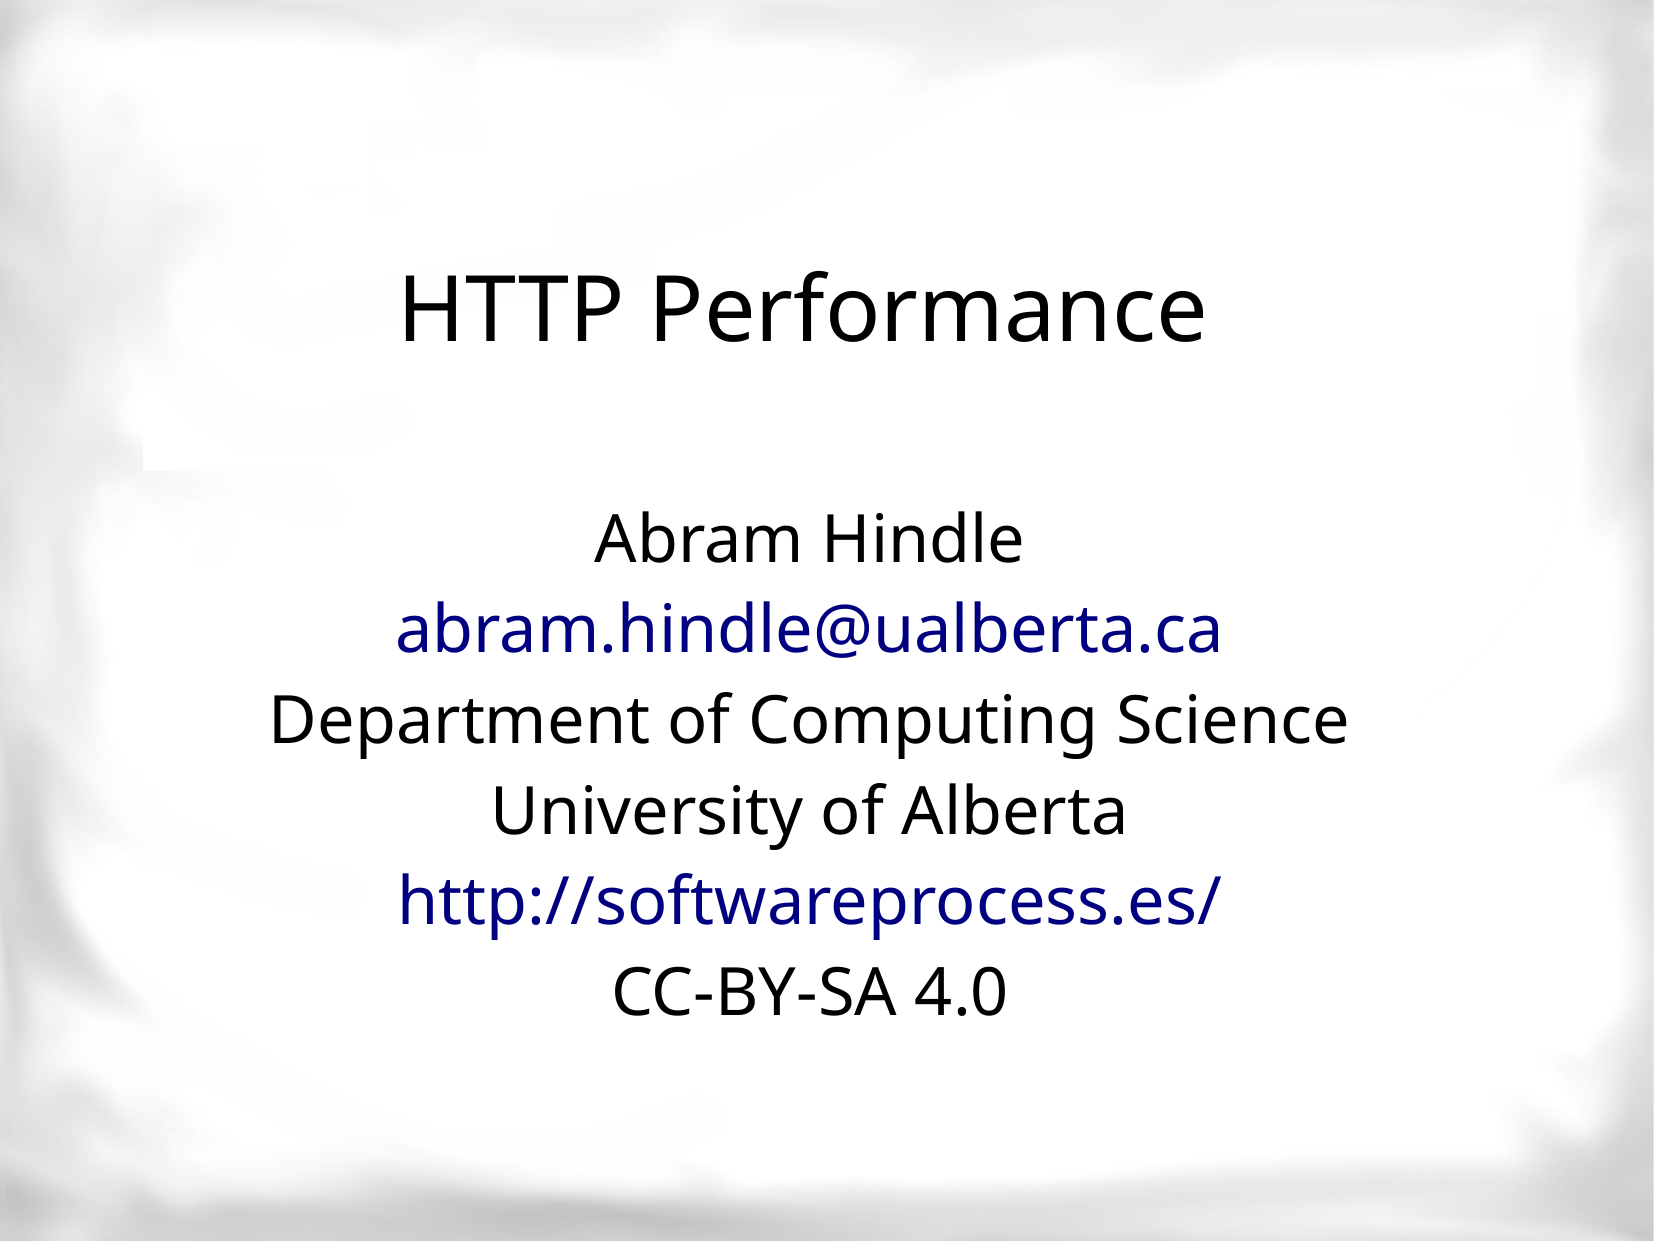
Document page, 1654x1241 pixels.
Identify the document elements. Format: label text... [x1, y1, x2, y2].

title HTTP Performance [59, 202, 1548, 410]
subtitle Abram Hindle abram.hindle@ualberta.ca Department of Computing Science University of Alberta http://softwareprocess.es/ CC-BY-SA 4.0 [82, 448, 1538, 1169]
picture [0, 0, 1654, 1241]
